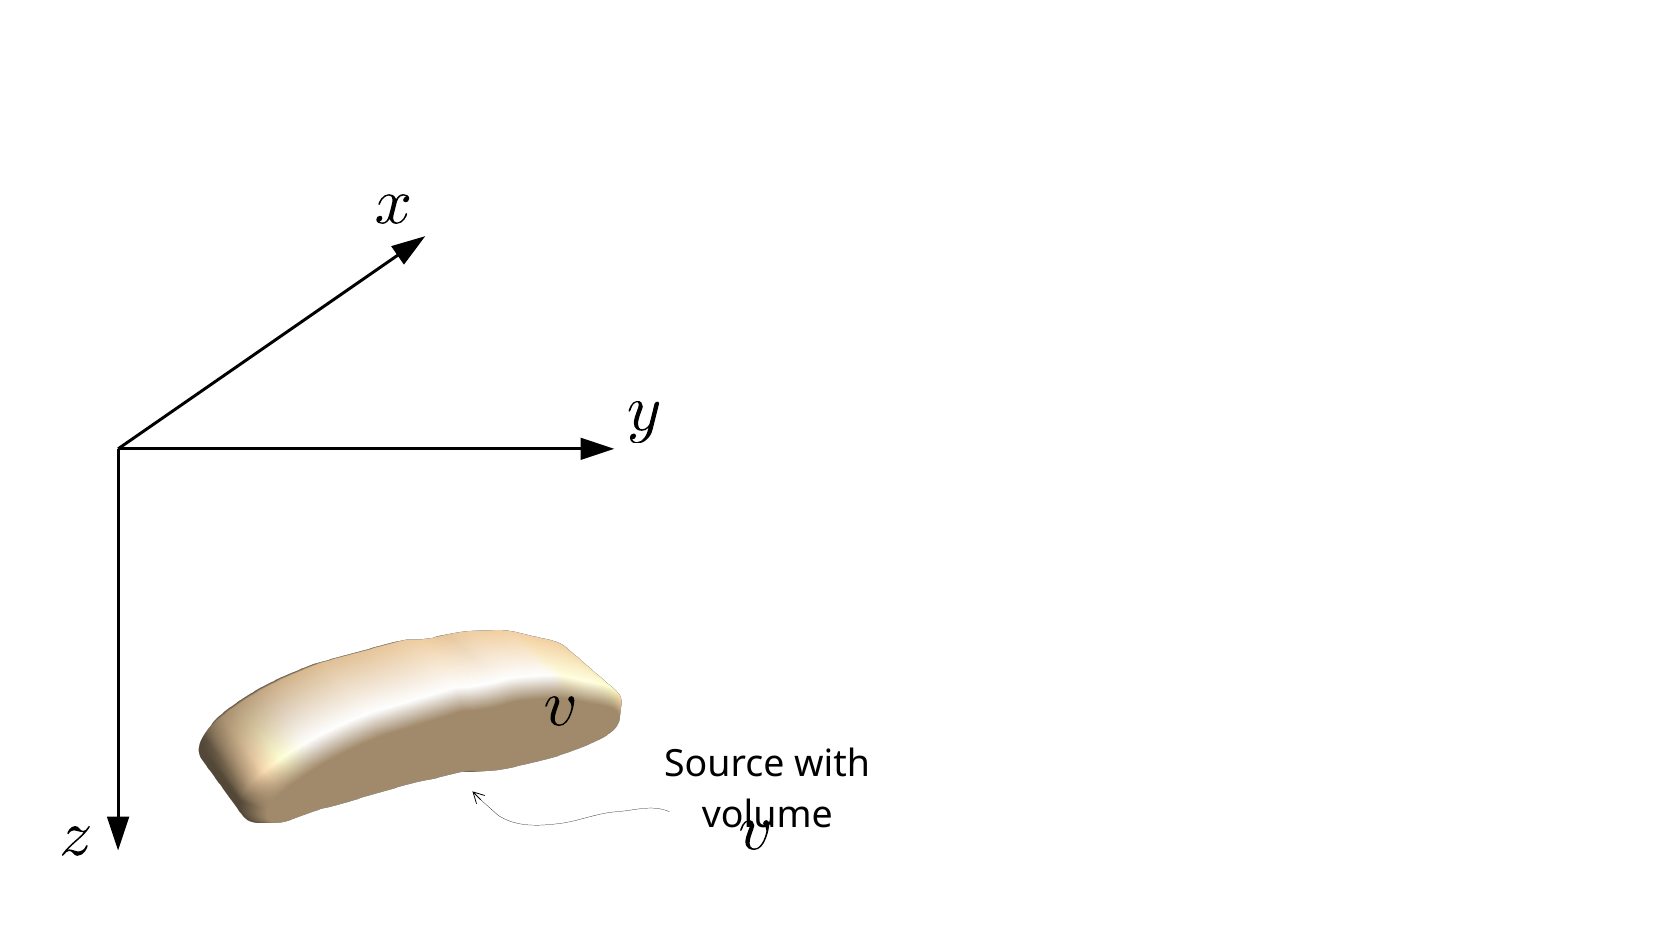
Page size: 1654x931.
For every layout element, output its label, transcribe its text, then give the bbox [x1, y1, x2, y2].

picture [374, 194, 413, 224]
picture [59, 826, 93, 856]
picture [626, 401, 662, 443]
picture [738, 820, 773, 850]
picture [543, 696, 578, 726]
text_box Source with volume [649, 729, 875, 827]
